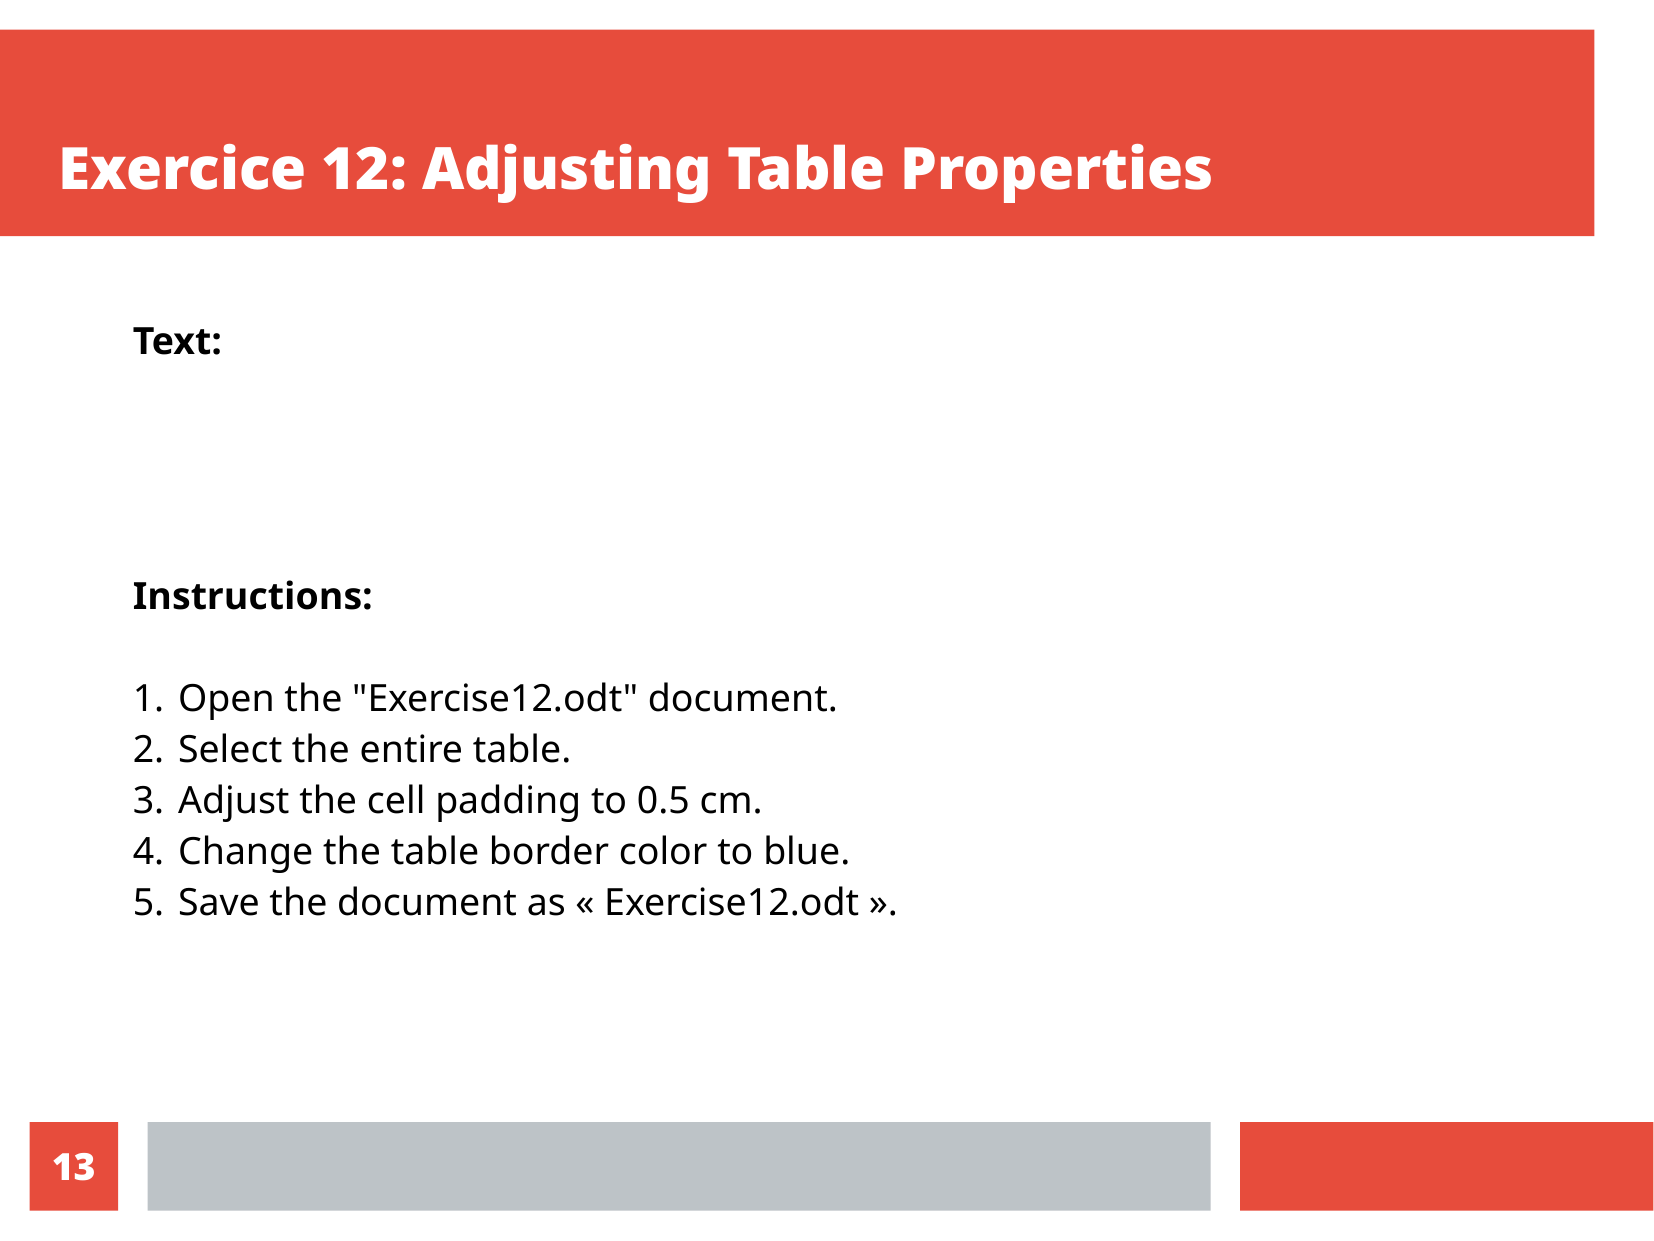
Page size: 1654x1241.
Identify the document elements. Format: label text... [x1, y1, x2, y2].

text_box Text: Instructions: Open the "Exercise12.odt" document. Select the entire table. Adjust the cell padding to 0.5 cm. Change the table border color to blue. Save the document as « Exercise12.odt ». [118, 307, 1536, 932]
title Exercice 12: Adjusting Table Properties [59, 59, 1595, 207]
